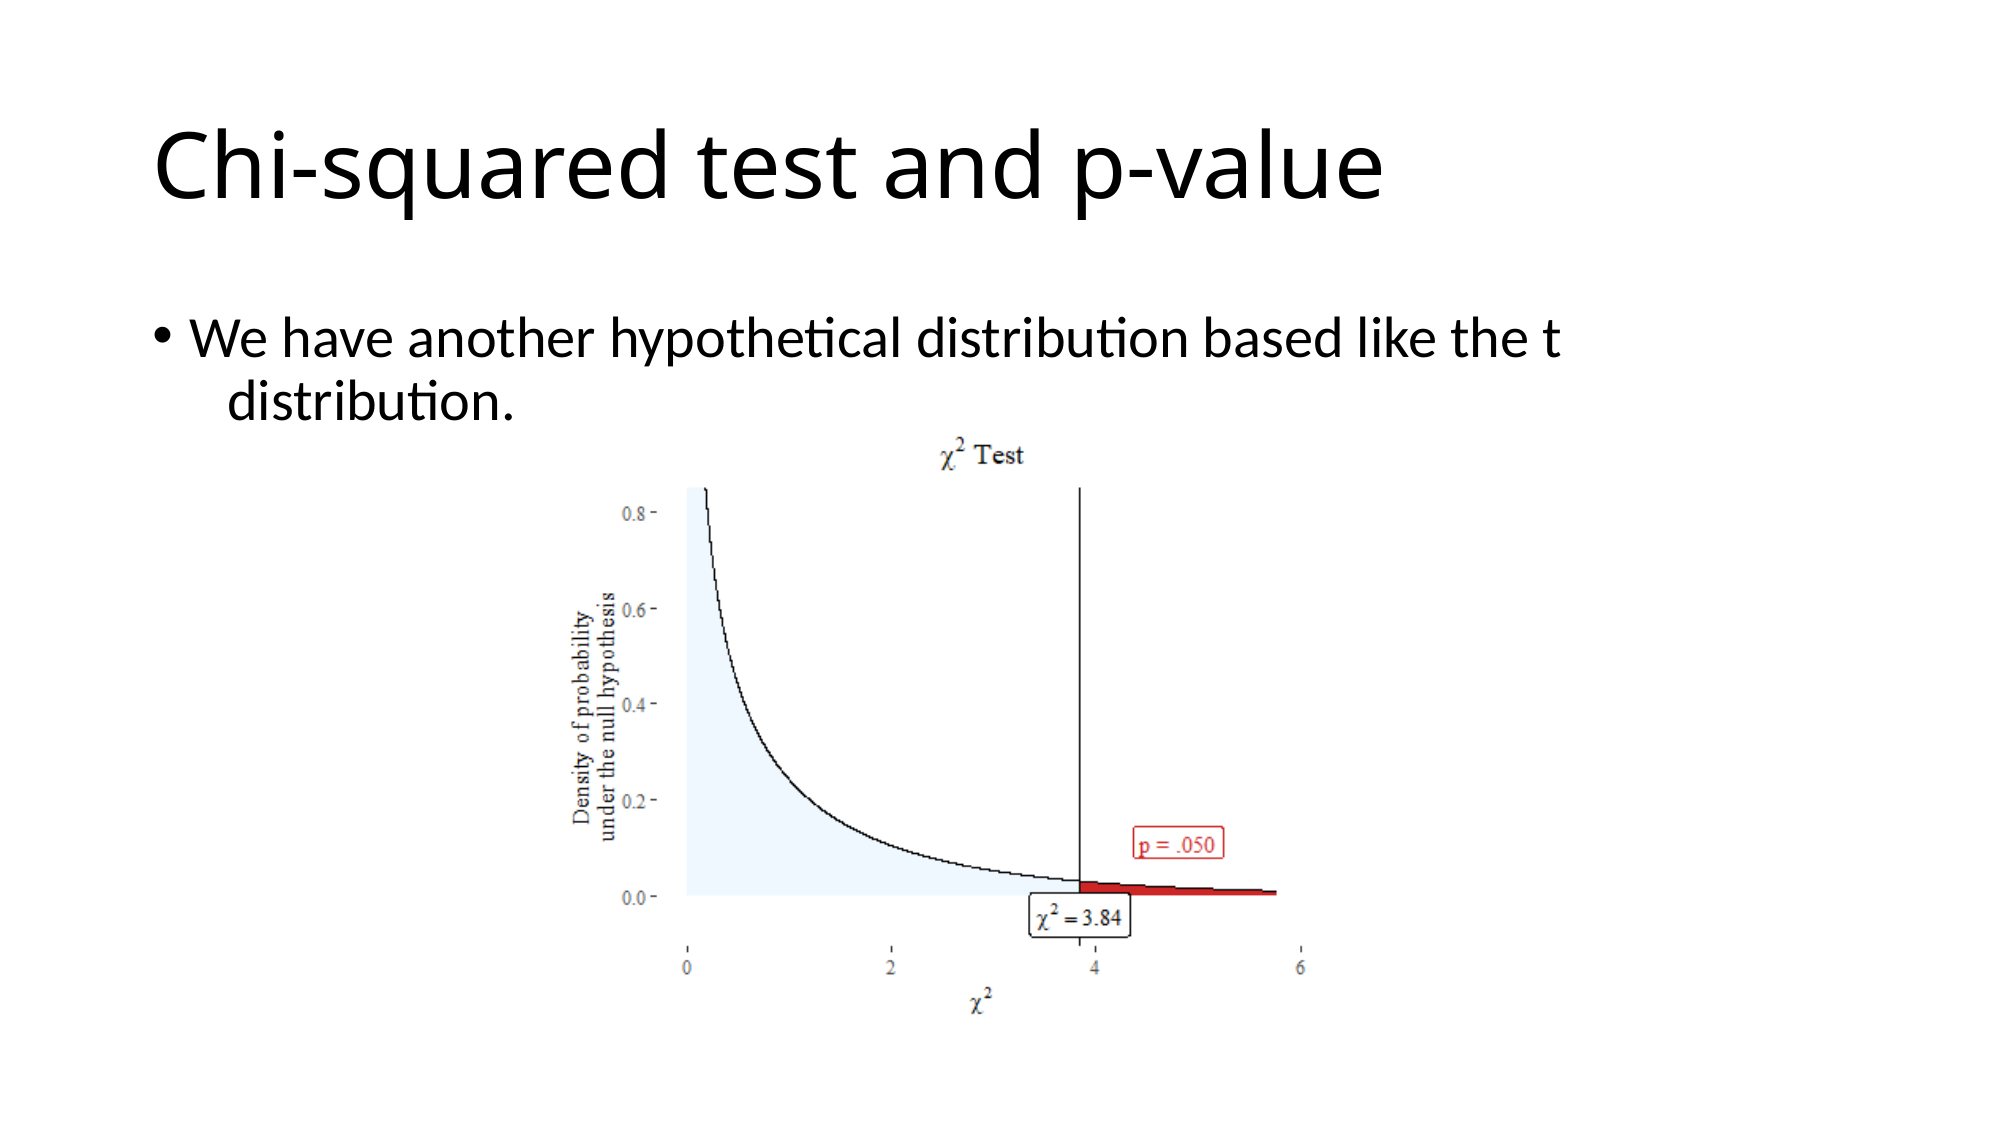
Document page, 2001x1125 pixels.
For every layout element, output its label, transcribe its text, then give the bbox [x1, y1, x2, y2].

title Chi-squared test and p-value [137, 59, 1863, 278]
list We have another hypothetical distribution based like the t distribution. [137, 299, 1863, 576]
picture [559, 423, 1318, 1030]
